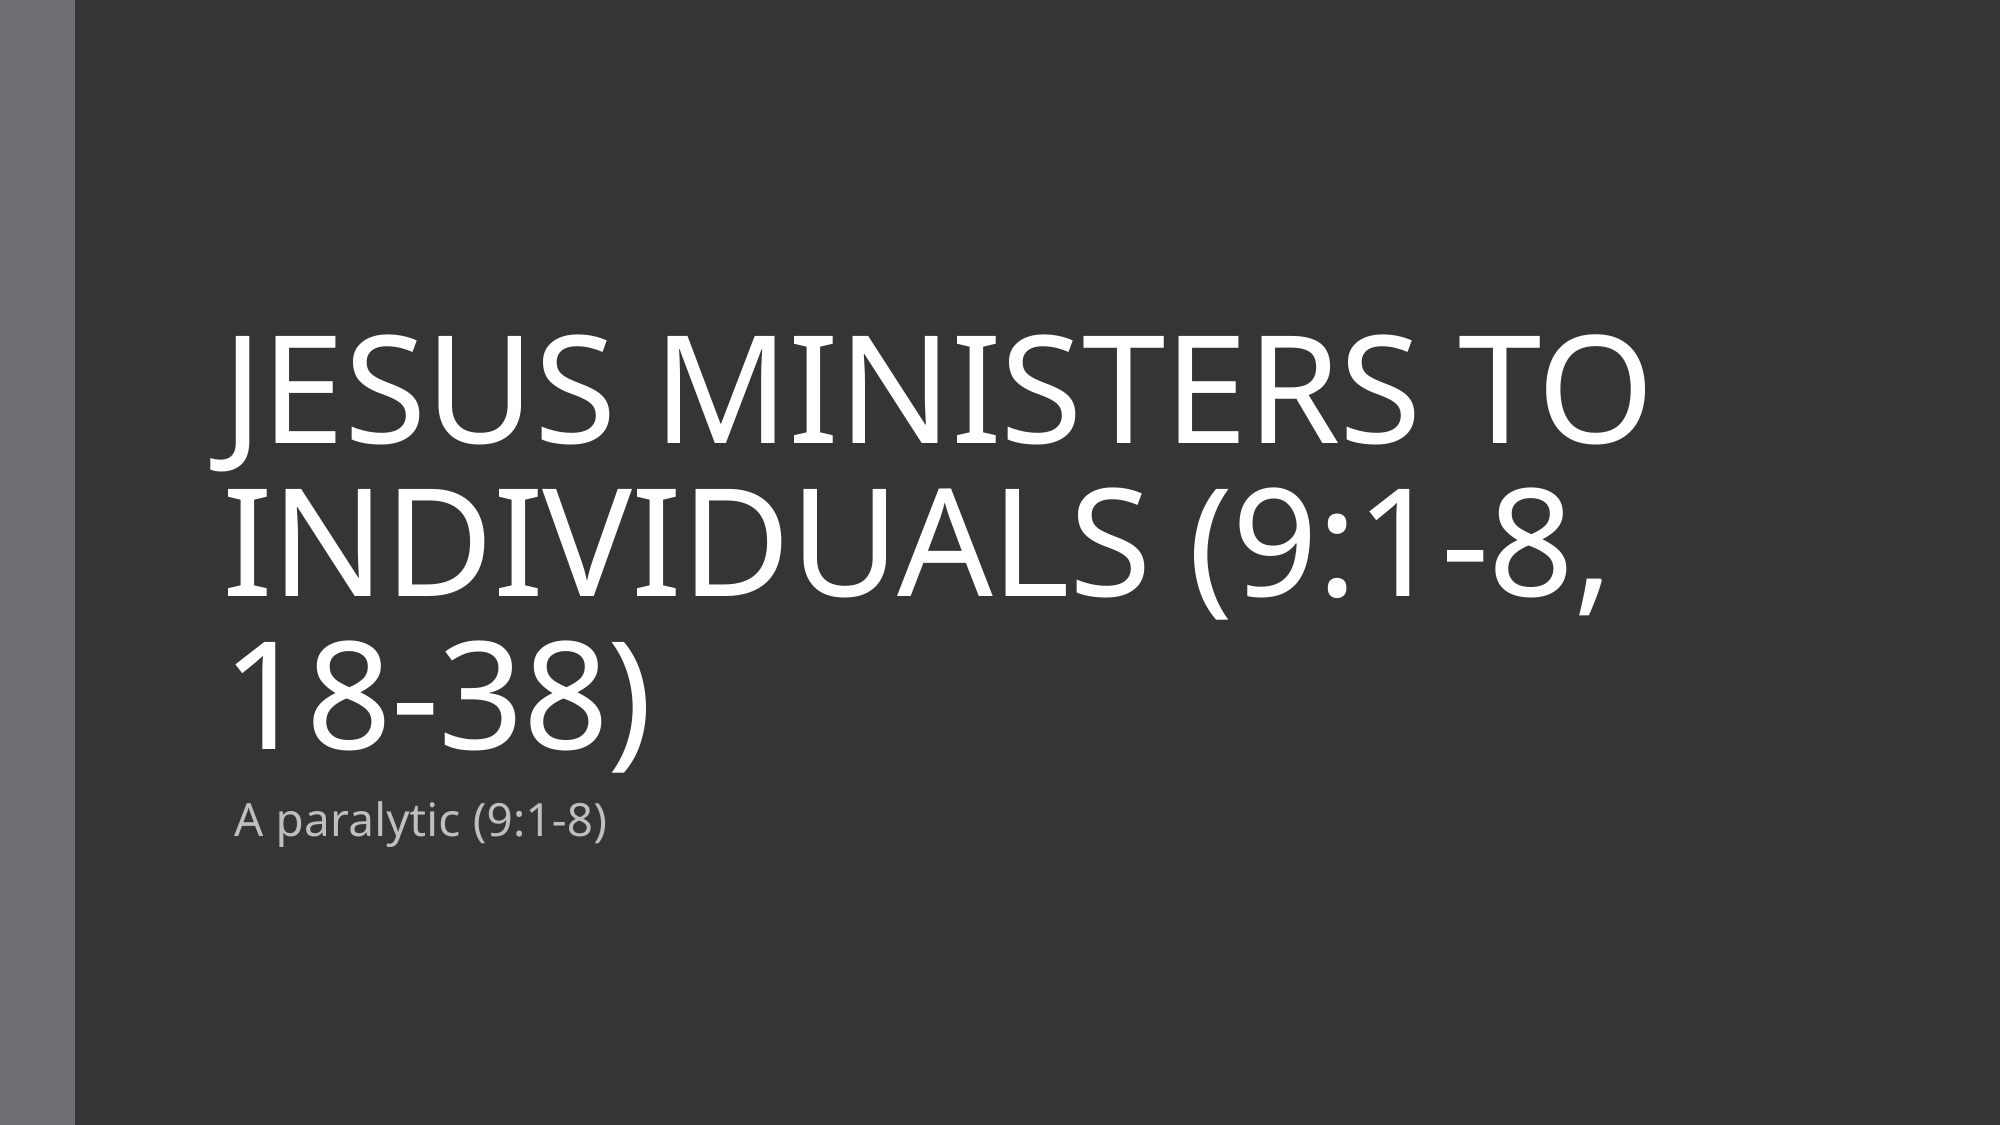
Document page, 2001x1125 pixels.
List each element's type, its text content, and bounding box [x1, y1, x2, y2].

subtitle A paralytic (9:1-8) [206, 787, 1752, 1066]
title JESUS MINISTERS TO INDIVIDUALS (9:1-8, 18-38) [206, 124, 1752, 787]
